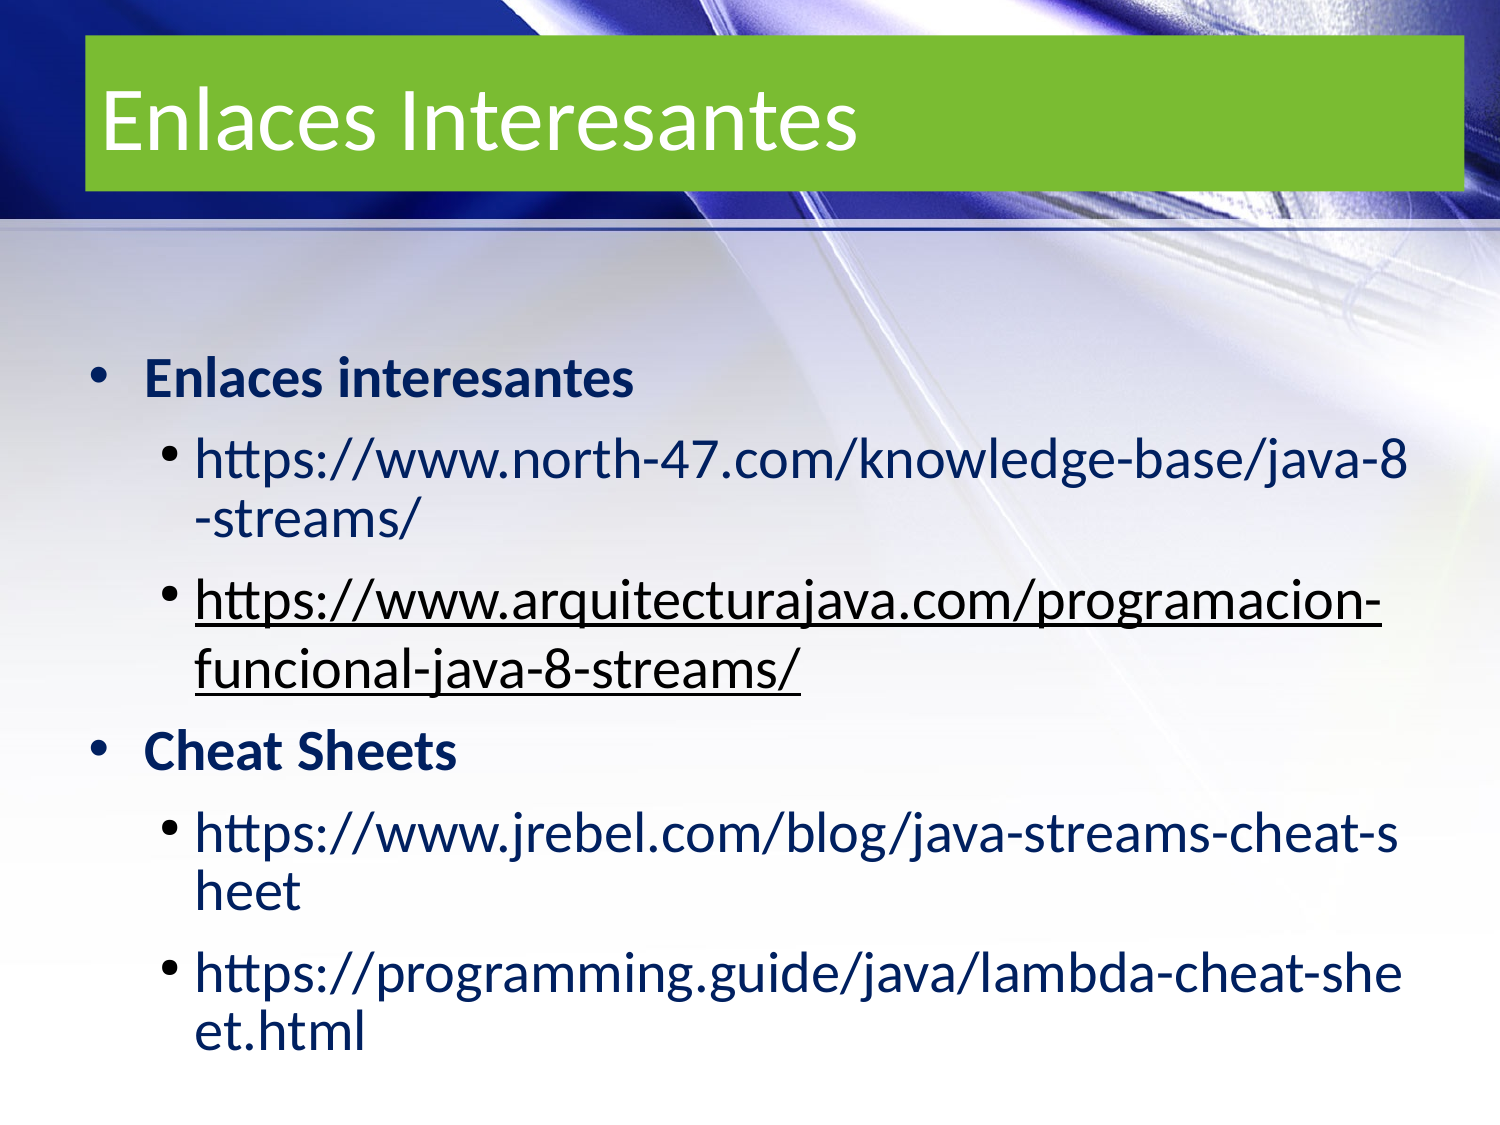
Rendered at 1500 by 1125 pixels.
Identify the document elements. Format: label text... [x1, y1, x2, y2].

text_box Enlaces interesantes https://www.north-47.com/knowledge-base/java-8-streams/ https://www.arquitecturajava.com/programacion-funcional-java-8-streams/ Cheat Sheets https://www.jrebel.com/blog/java-streams-cheat-sheet https://programming.guide/java/lambda-cheat-sheet.html [73, 249, 1424, 989]
text_box Enlaces Interesantes [85, 35, 1465, 192]
picture [0, 0, 1500, 1125]
